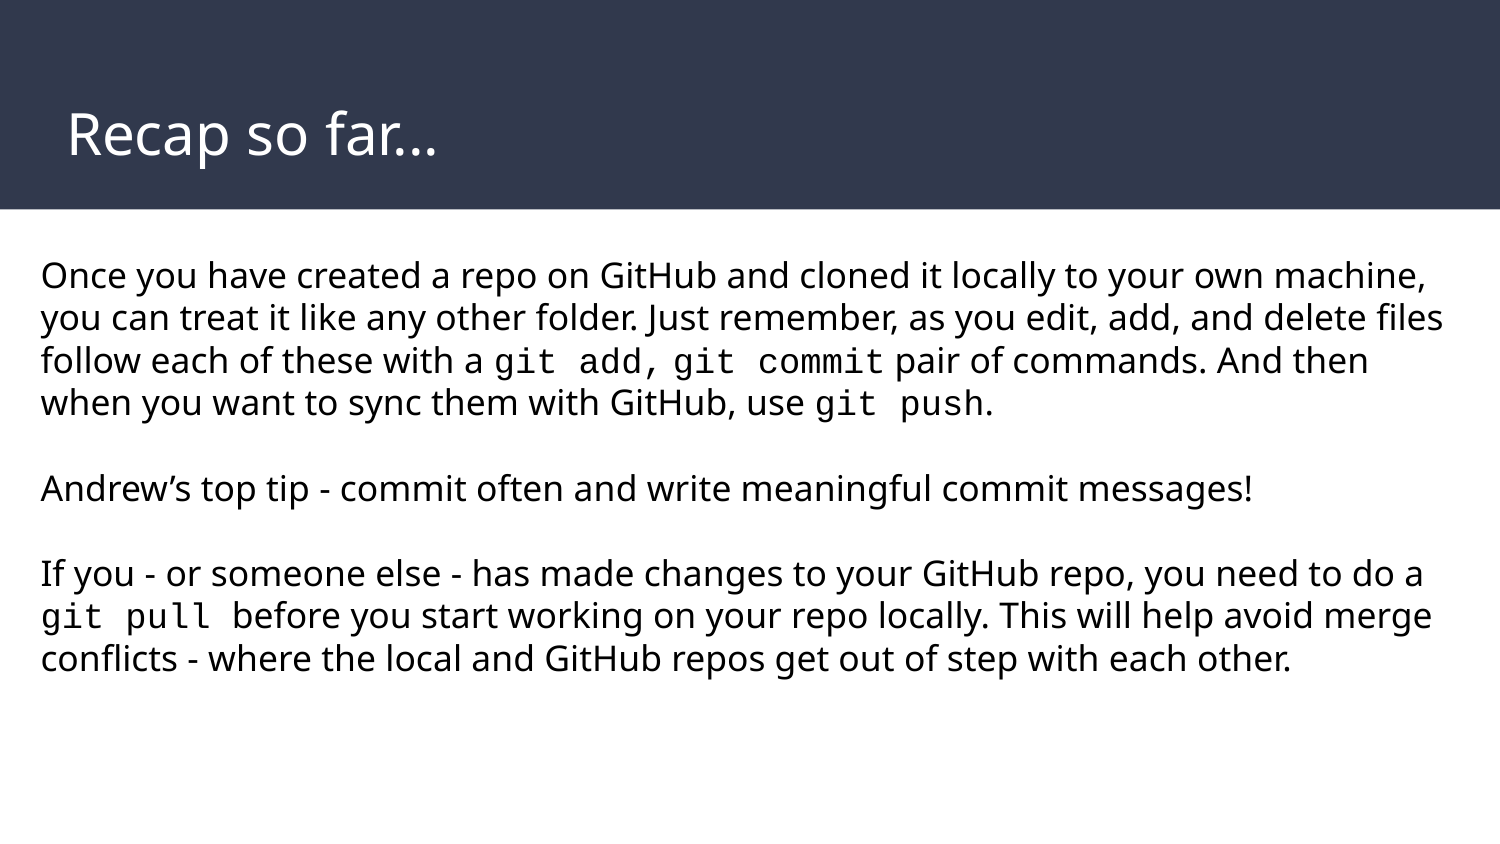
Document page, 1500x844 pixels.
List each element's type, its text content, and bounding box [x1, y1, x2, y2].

text_box Once you have created a repo on GitHub and cloned it locally to your own machine, you can treat it like any other folder. Just remember, as you edit, add, and delete files follow each of these with a git add, git commit pair of commands. And then when you want to sync them with GitHub, use git push. Andrew’s top tip - commit often and write meaningful commit messages! If you - or someone else - has made changes to your GitHub repo, you need to do a git pull before you start working on your repo locally. This will help avoid merge conflicts - where the local and GitHub repos get out of step with each other. [25, 237, 1476, 819]
title Recap so far... [51, 82, 1449, 185]
